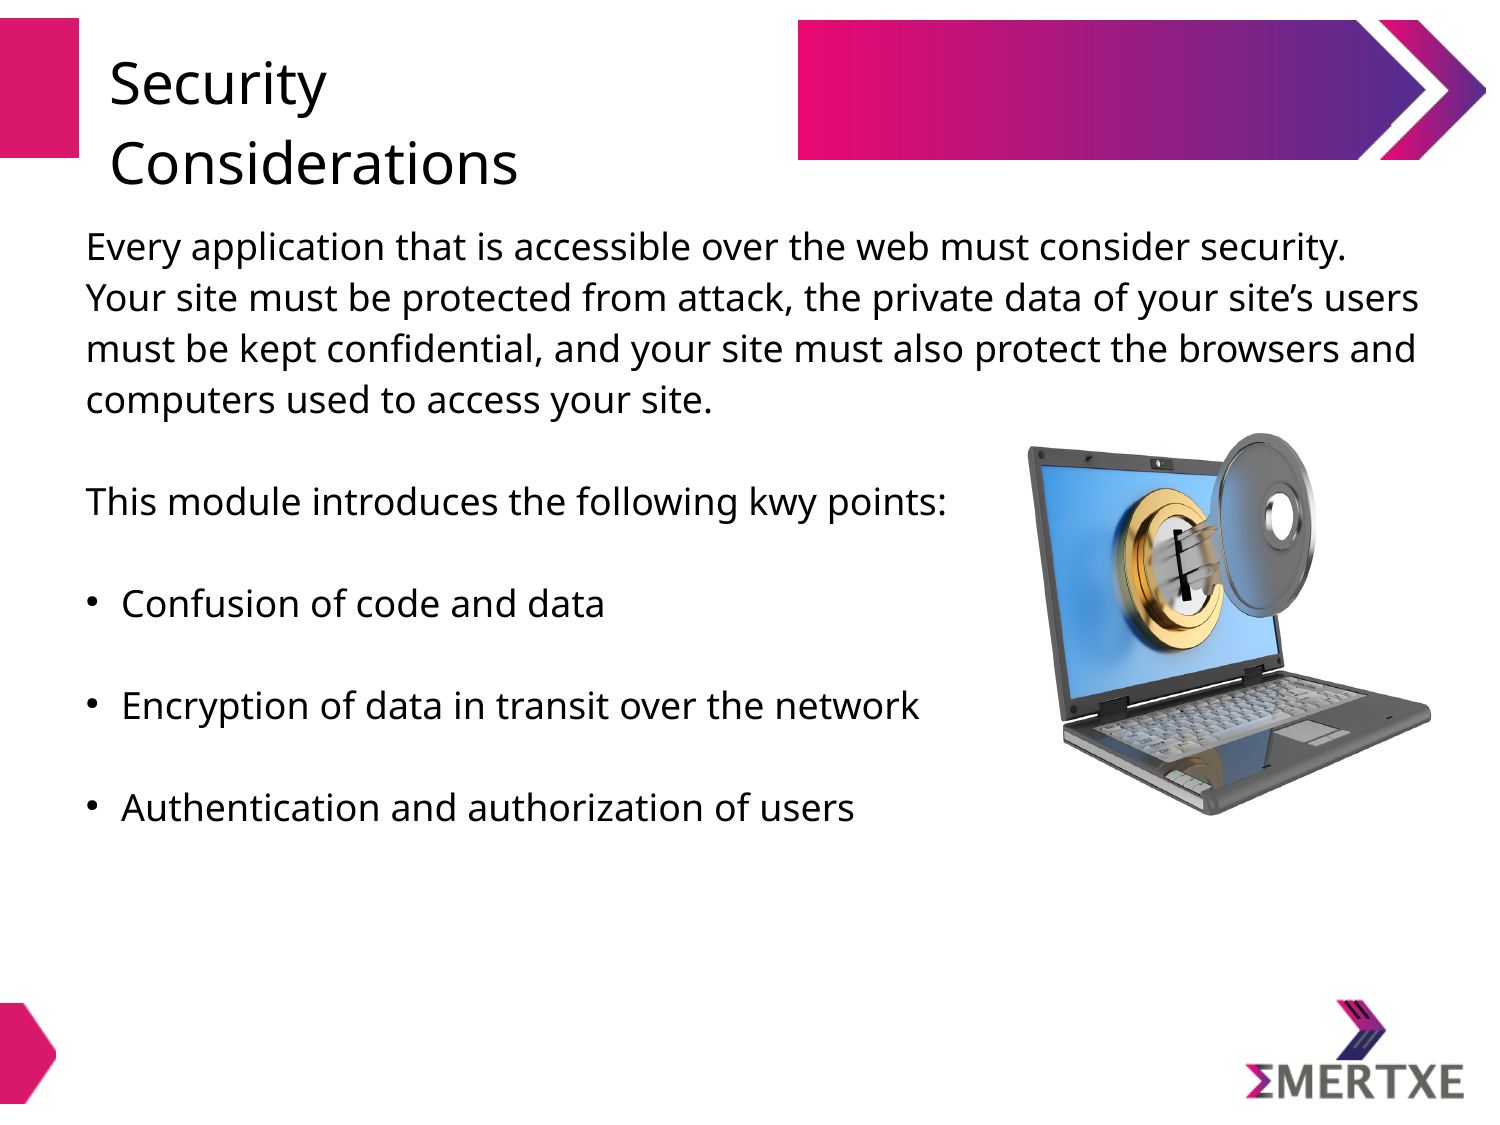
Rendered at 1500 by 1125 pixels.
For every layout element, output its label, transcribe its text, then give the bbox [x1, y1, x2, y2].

picture [1245, 996, 1465, 1099]
picture [798, 20, 1486, 160]
text_box Every application that is accessible over the web must consider security. Your site must be protected from attack, the private data of your site’s users must be kept confidential, and your site must also protect the browsers and computers used to access your site. This module introduces the following kwy points: Confusion of code and data Encryption of data in transit over the network Authentication and authorization of users [70, 212, 1441, 840]
text_box Security Considerations [94, 35, 768, 187]
picture [992, 377, 1465, 873]
